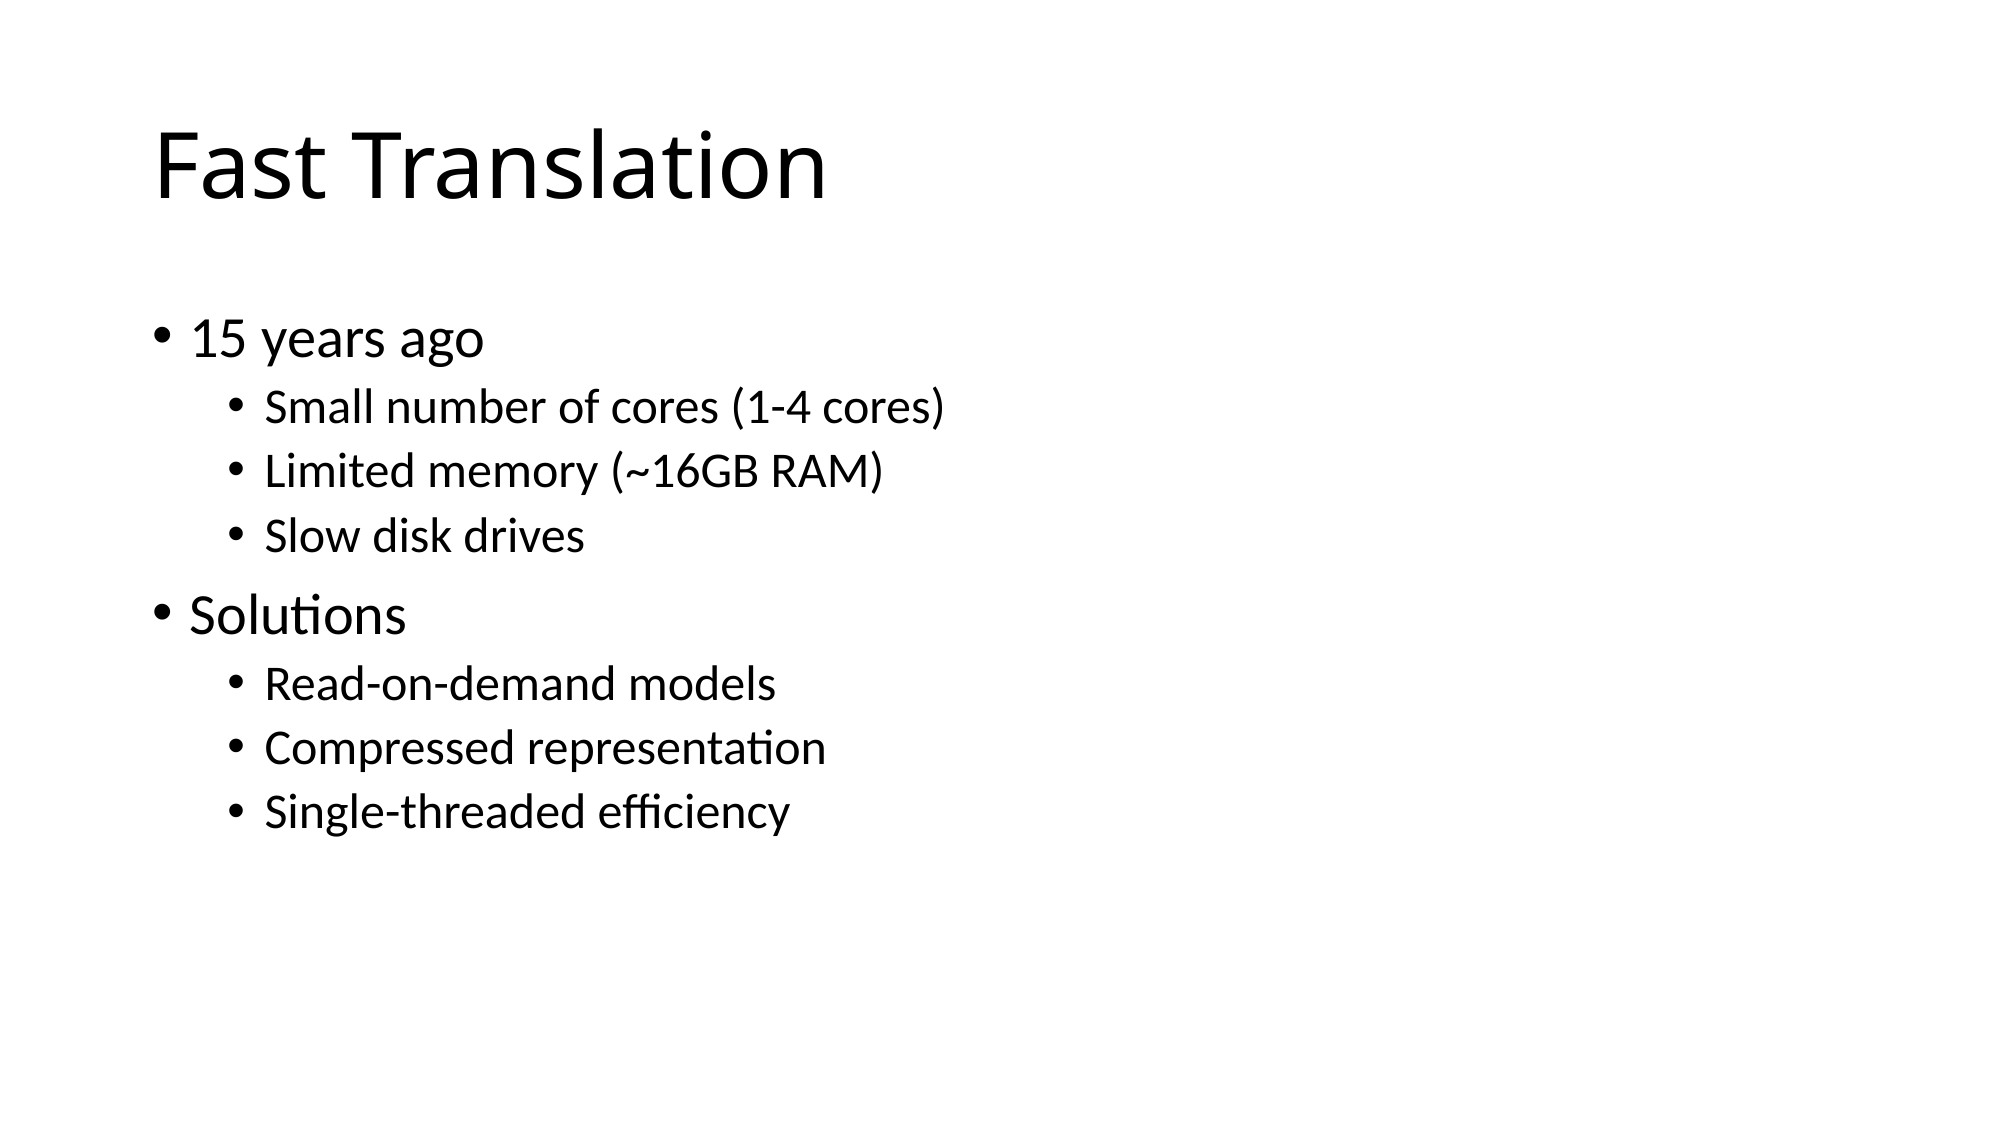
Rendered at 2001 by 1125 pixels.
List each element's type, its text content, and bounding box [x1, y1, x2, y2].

text_box Fast Translation [137, 59, 1863, 277]
text_box 15 years ago Small number of cores (1-4 cores) Limited memory (~16GB RAM) Slow disk drives Solutions Read-on-demand models Compressed representation Single-threaded efficiency [137, 299, 1863, 1013]
